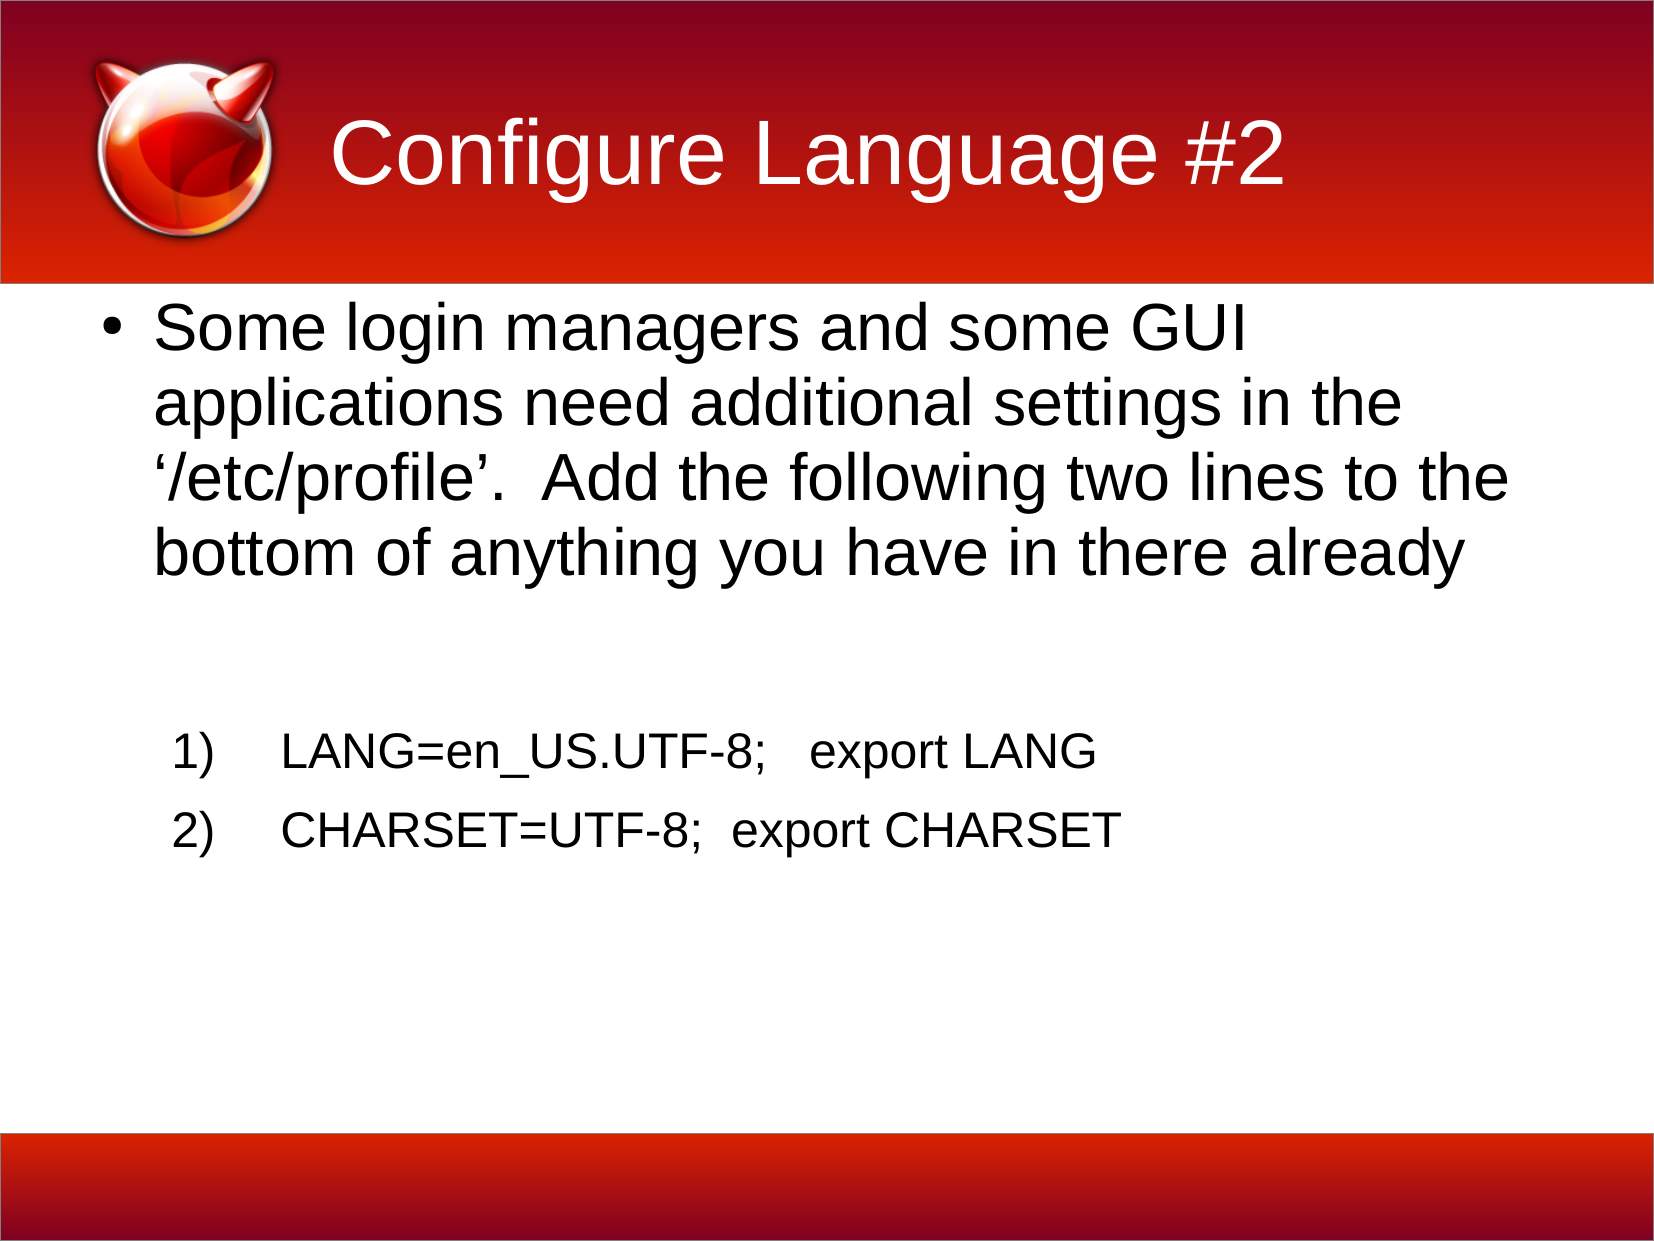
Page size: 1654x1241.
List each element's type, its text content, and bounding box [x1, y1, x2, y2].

title Configure Language #2 [82, 49, 1536, 257]
list Some login managers and some GUI applications need additional settings in the ‘/etc/profile’. Add the following two lines to the bottom of anything you have in there already LANG=en_US.UTF-8; export LANG CHARSET=UTF-8; export CHARSET [82, 290, 1538, 1010]
